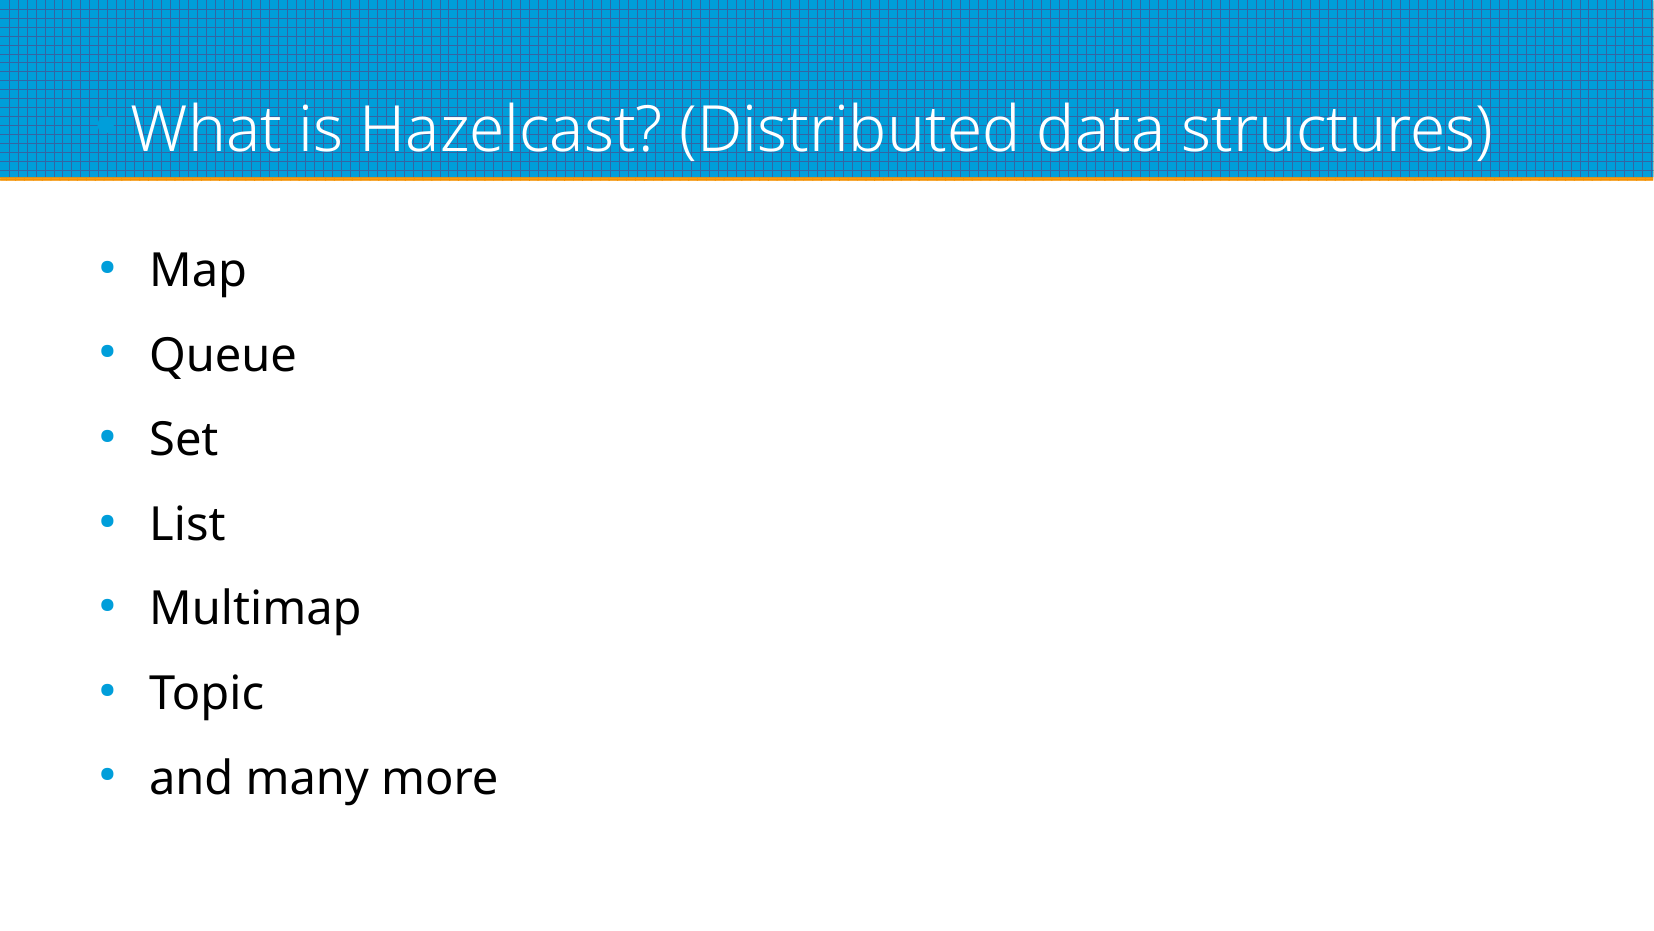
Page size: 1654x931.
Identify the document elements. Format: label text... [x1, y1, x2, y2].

list Map Queue Set List Multimap Topic and many more [82, 236, 1563, 811]
title What is Hazelcast? (Distributed data structures) [82, 14, 1571, 171]
